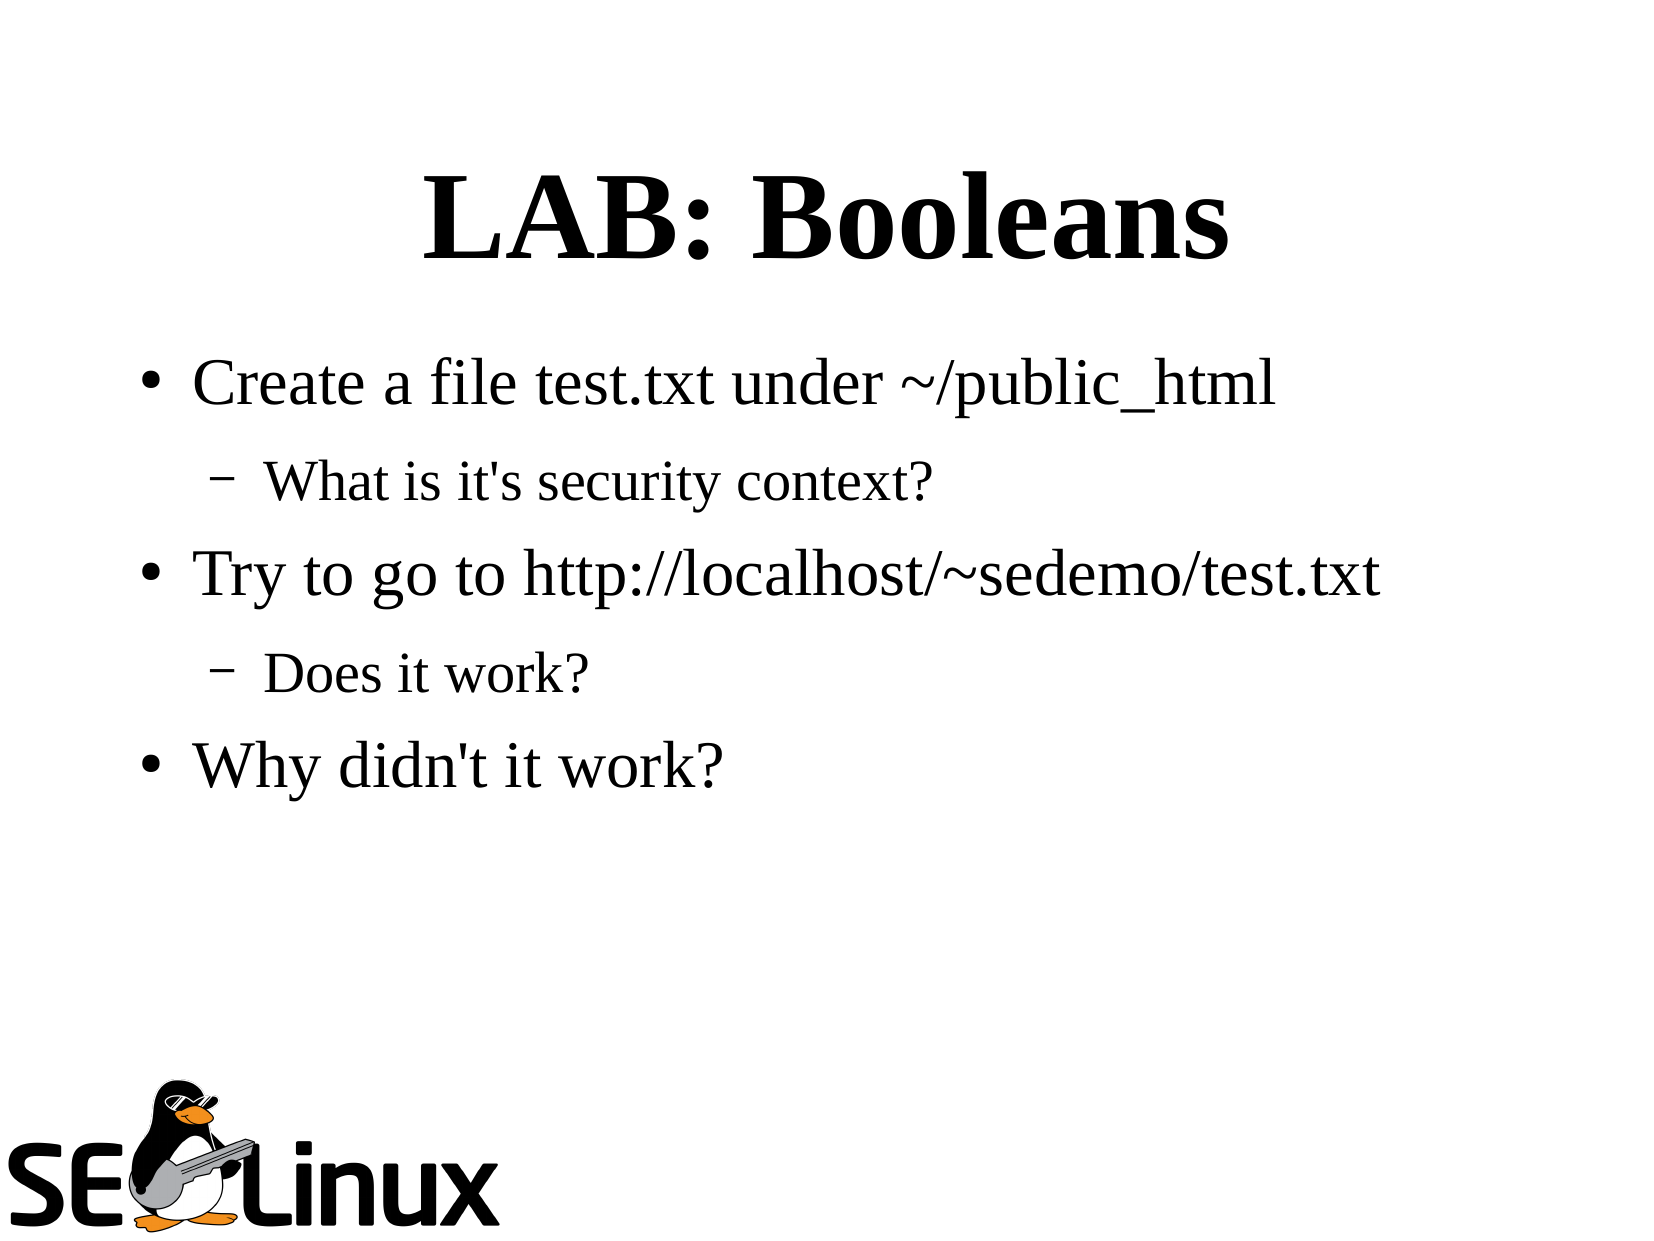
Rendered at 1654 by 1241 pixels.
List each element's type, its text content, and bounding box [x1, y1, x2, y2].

list Create a file test.txt under ~/public_html What is it's security context? Try to go to http://localhost/~sedemo/test.txt Does it work? Why didn't it work? [121, 344, 1534, 1126]
picture [0, 919, 526, 1241]
title LAB: Booleans [301, 112, 1352, 320]
